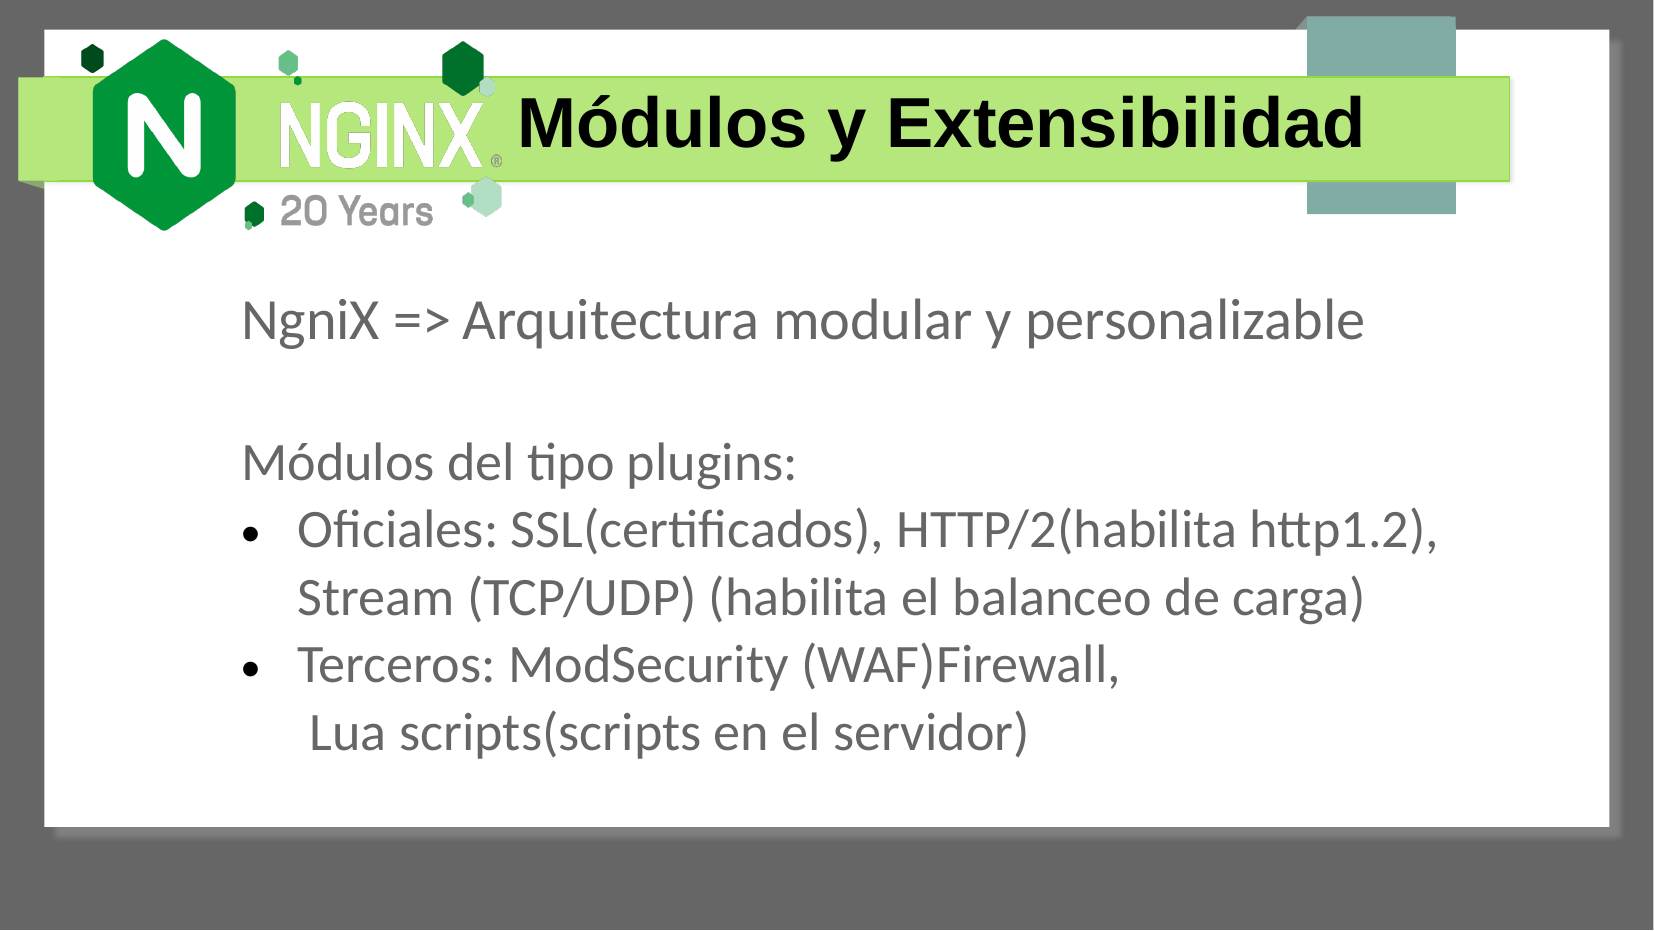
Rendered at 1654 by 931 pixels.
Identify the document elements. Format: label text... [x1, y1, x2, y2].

subtitle NgniX => Arquitectura modular y personalizable Módulos del tipo plugins: Oficiales: SSL(certificados), HTTP/2(habilita http1.2), Stream (TCP/UDP) (habilita el balanceo de carga) Terceros: ModSecurity (WAF)Firewall, Lua scripts(scripts en el servidor) [73, 263, 1610, 871]
title Módulos y Extensibilidad [517, 38, 1611, 207]
picture [74, 37, 502, 237]
